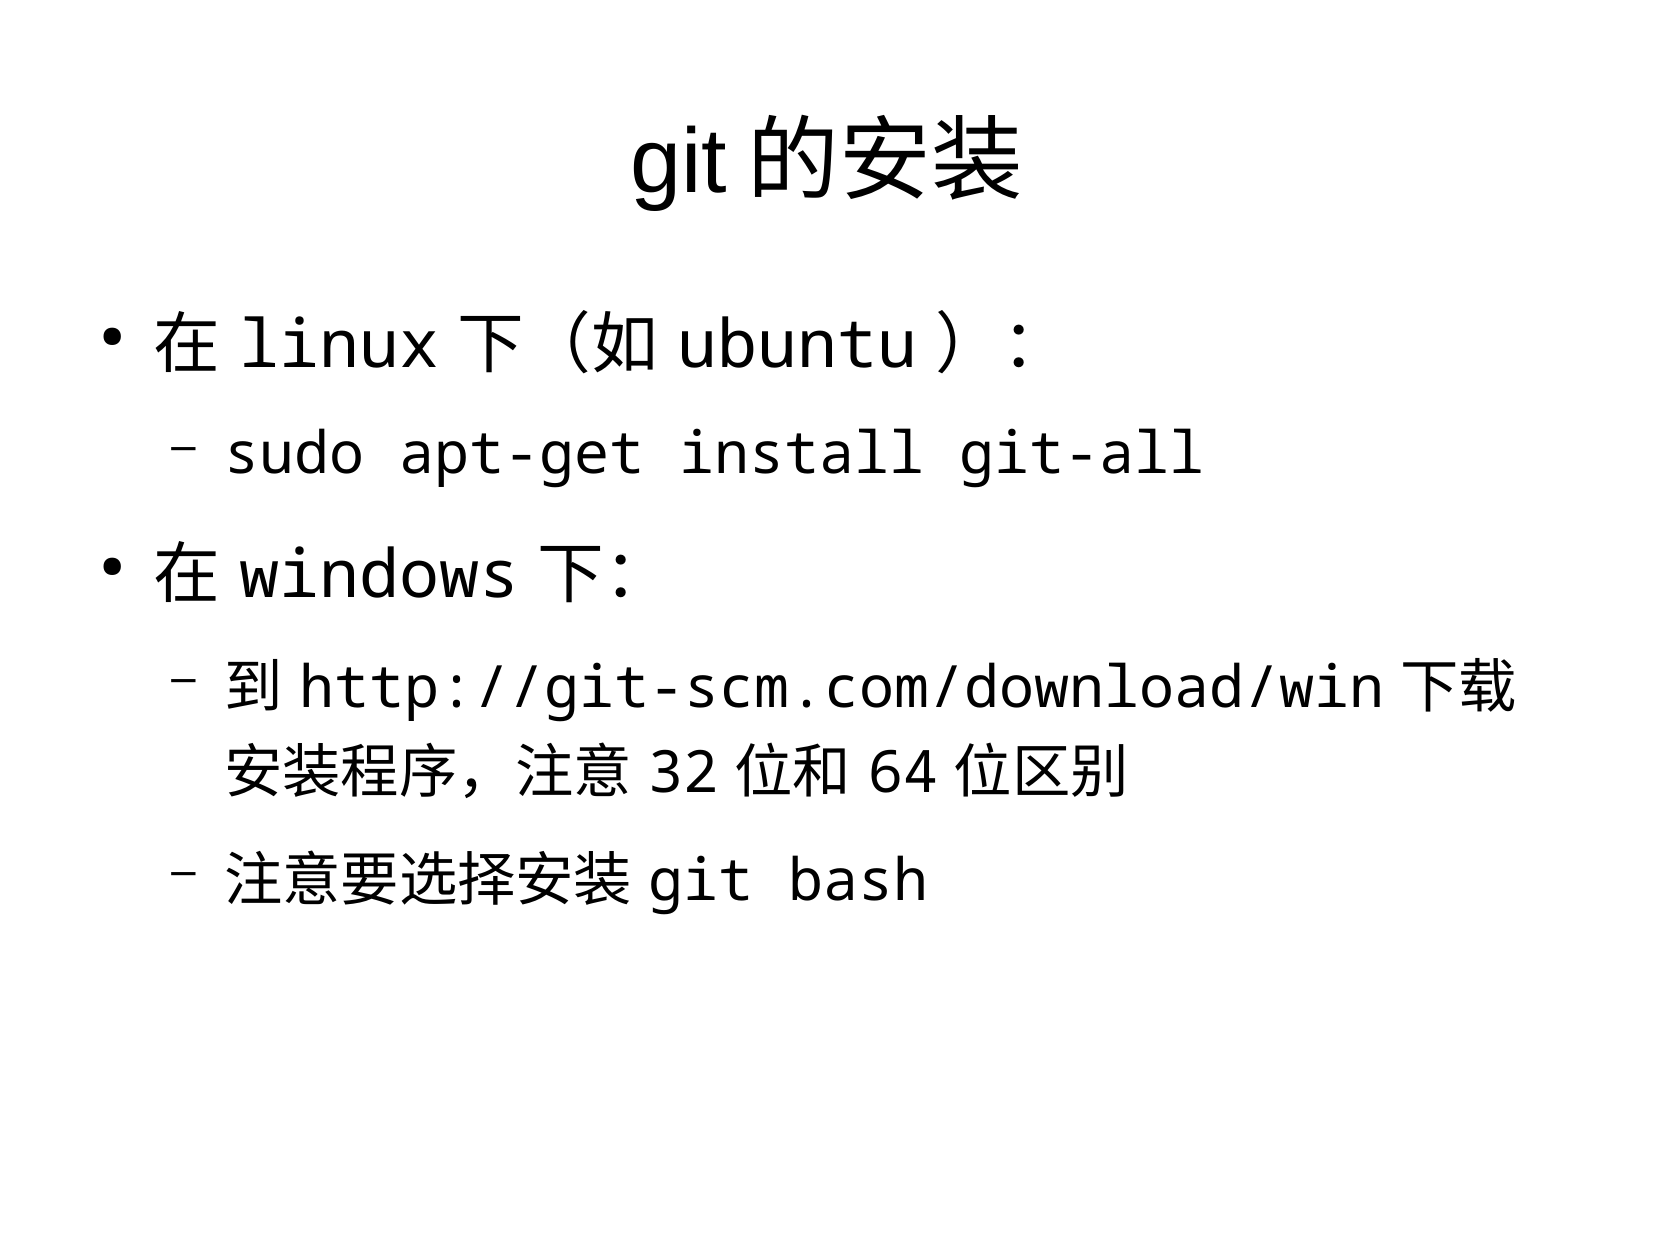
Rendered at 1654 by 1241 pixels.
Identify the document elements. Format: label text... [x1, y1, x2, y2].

list 在linux下（如ubuntu）： sudo apt-get install git-all 在windows下： 到http://git-scm.com/download/win下载安装程序，注意32位和64位区别 注意要选择安装git bash [82, 290, 1571, 1010]
title git的安装 [82, 49, 1571, 257]
